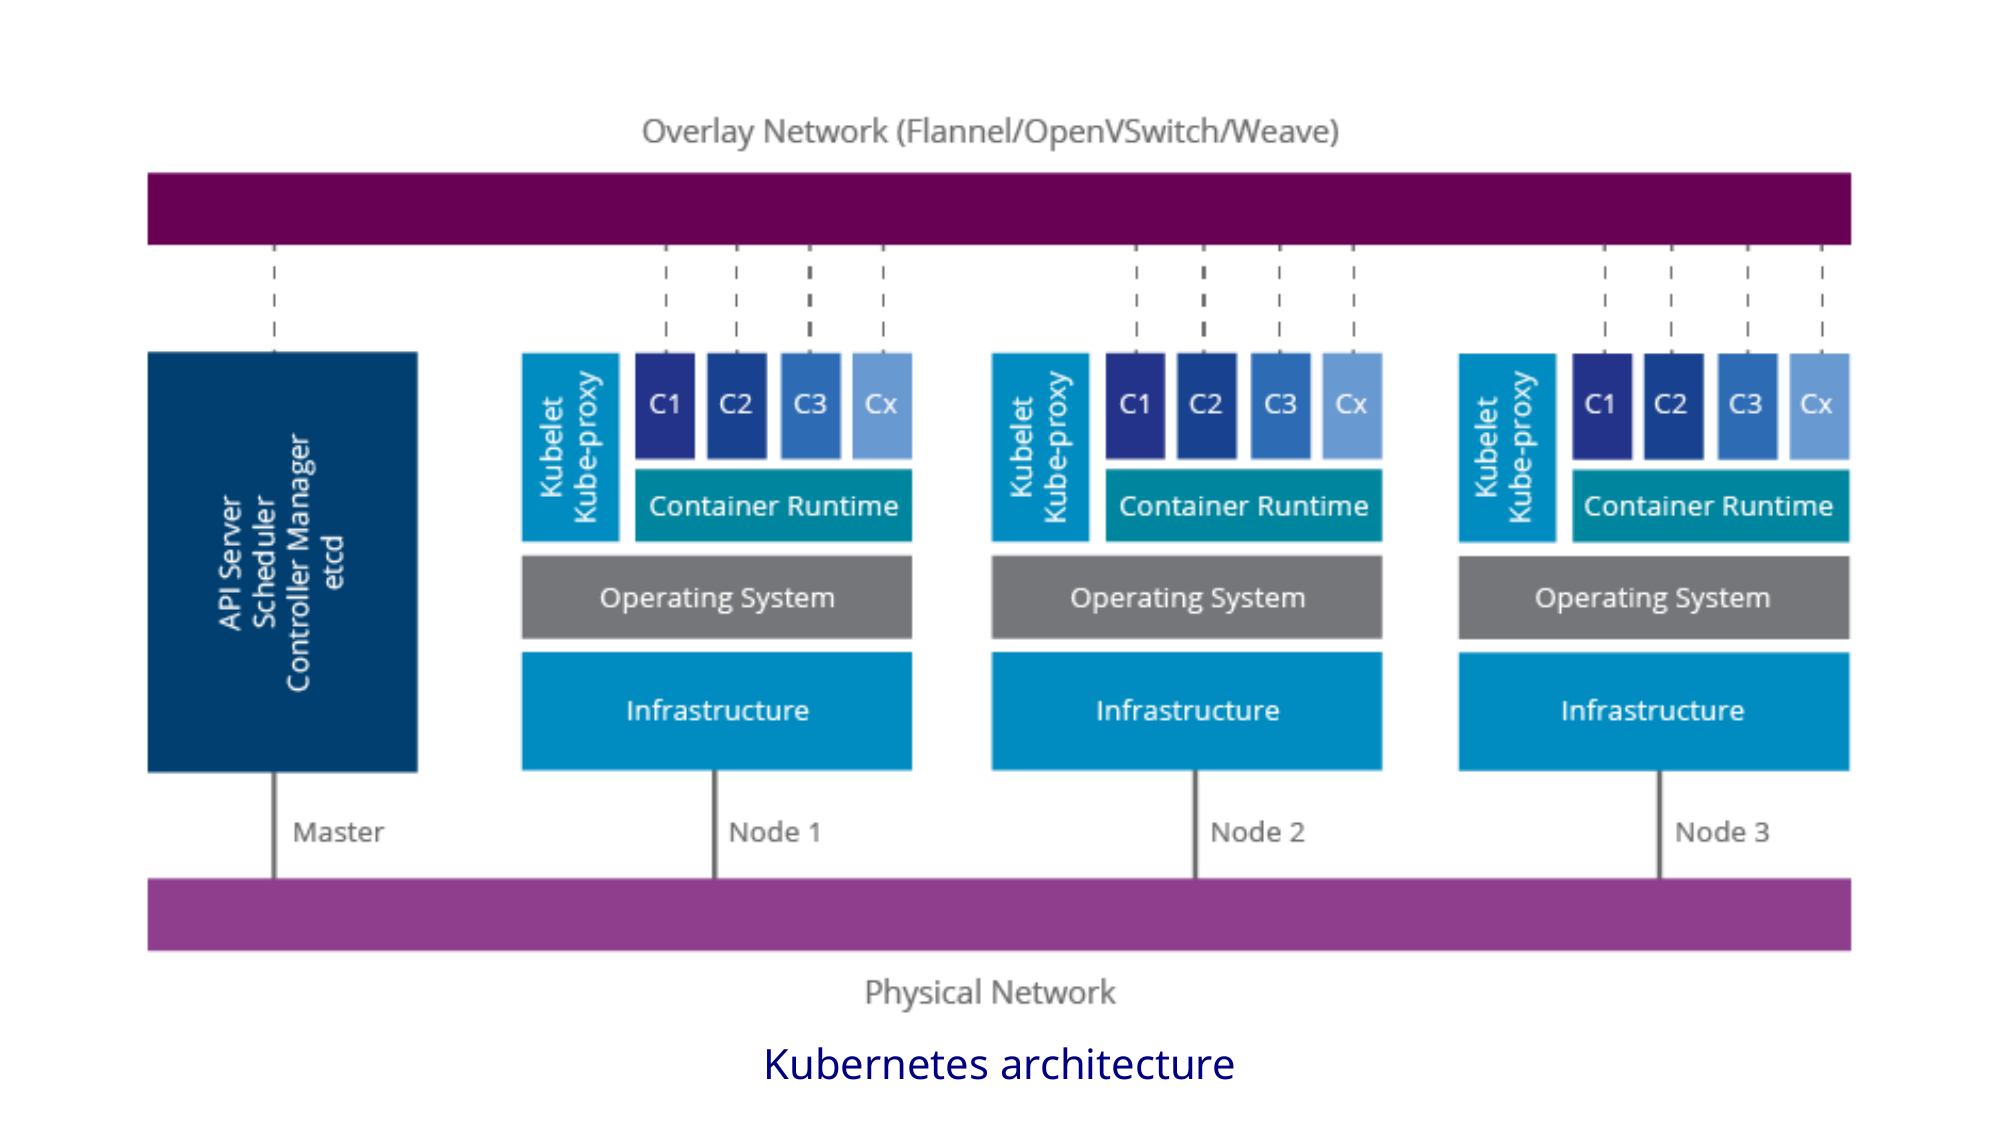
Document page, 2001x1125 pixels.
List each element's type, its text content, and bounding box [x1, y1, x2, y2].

text_box Kubernetes architecture [749, 1027, 1251, 1100]
picture [144, 92, 1856, 1032]
